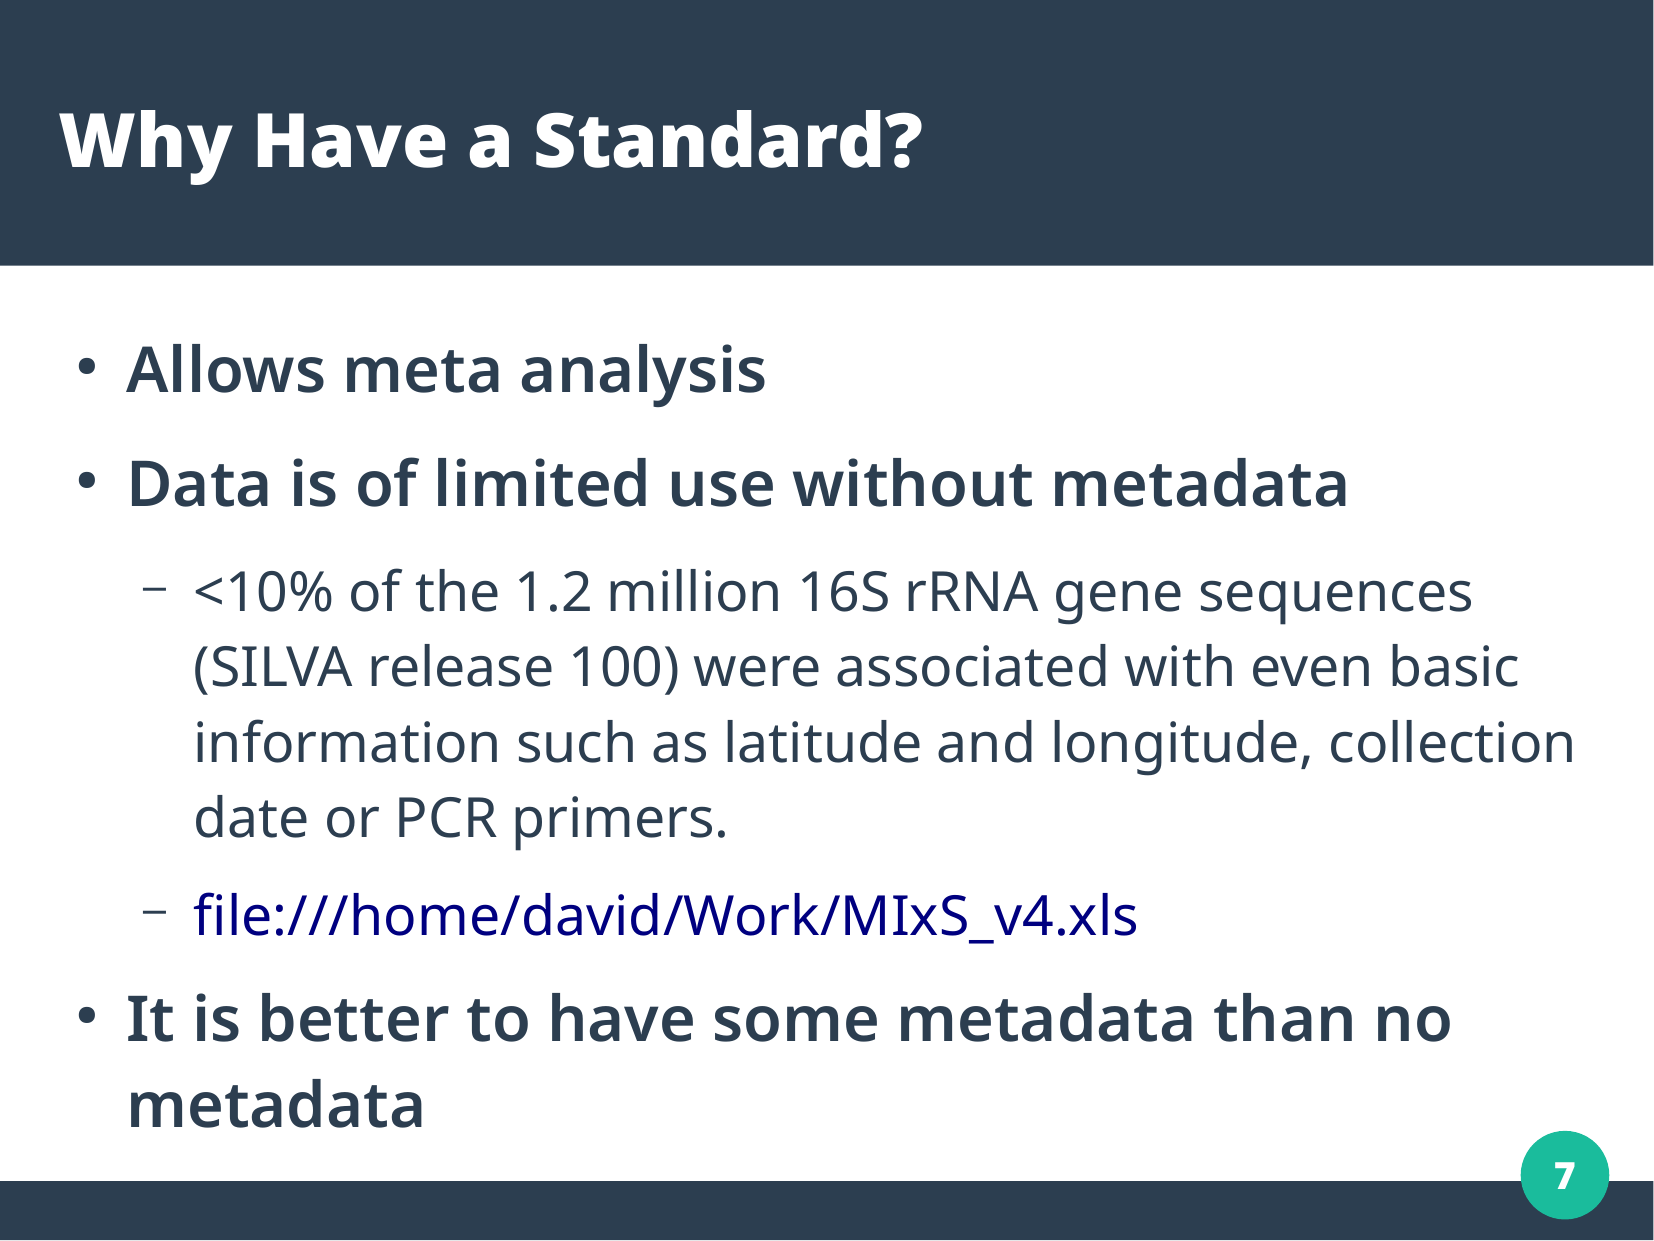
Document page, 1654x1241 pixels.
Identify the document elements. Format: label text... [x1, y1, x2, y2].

title Why Have a Standard? [59, 60, 1595, 218]
list Allows meta analysis Data is of limited use without metadata <10% of the 1.2 million 16S rRNA gene sequences (SILVA release 100) were associated with even basic information such as latitude and longitude, collection date or PCR primers. file:///home/david/Work/MIxS_v4.xls It is better to have some metadata than no metadata [59, 324, 1595, 1152]
